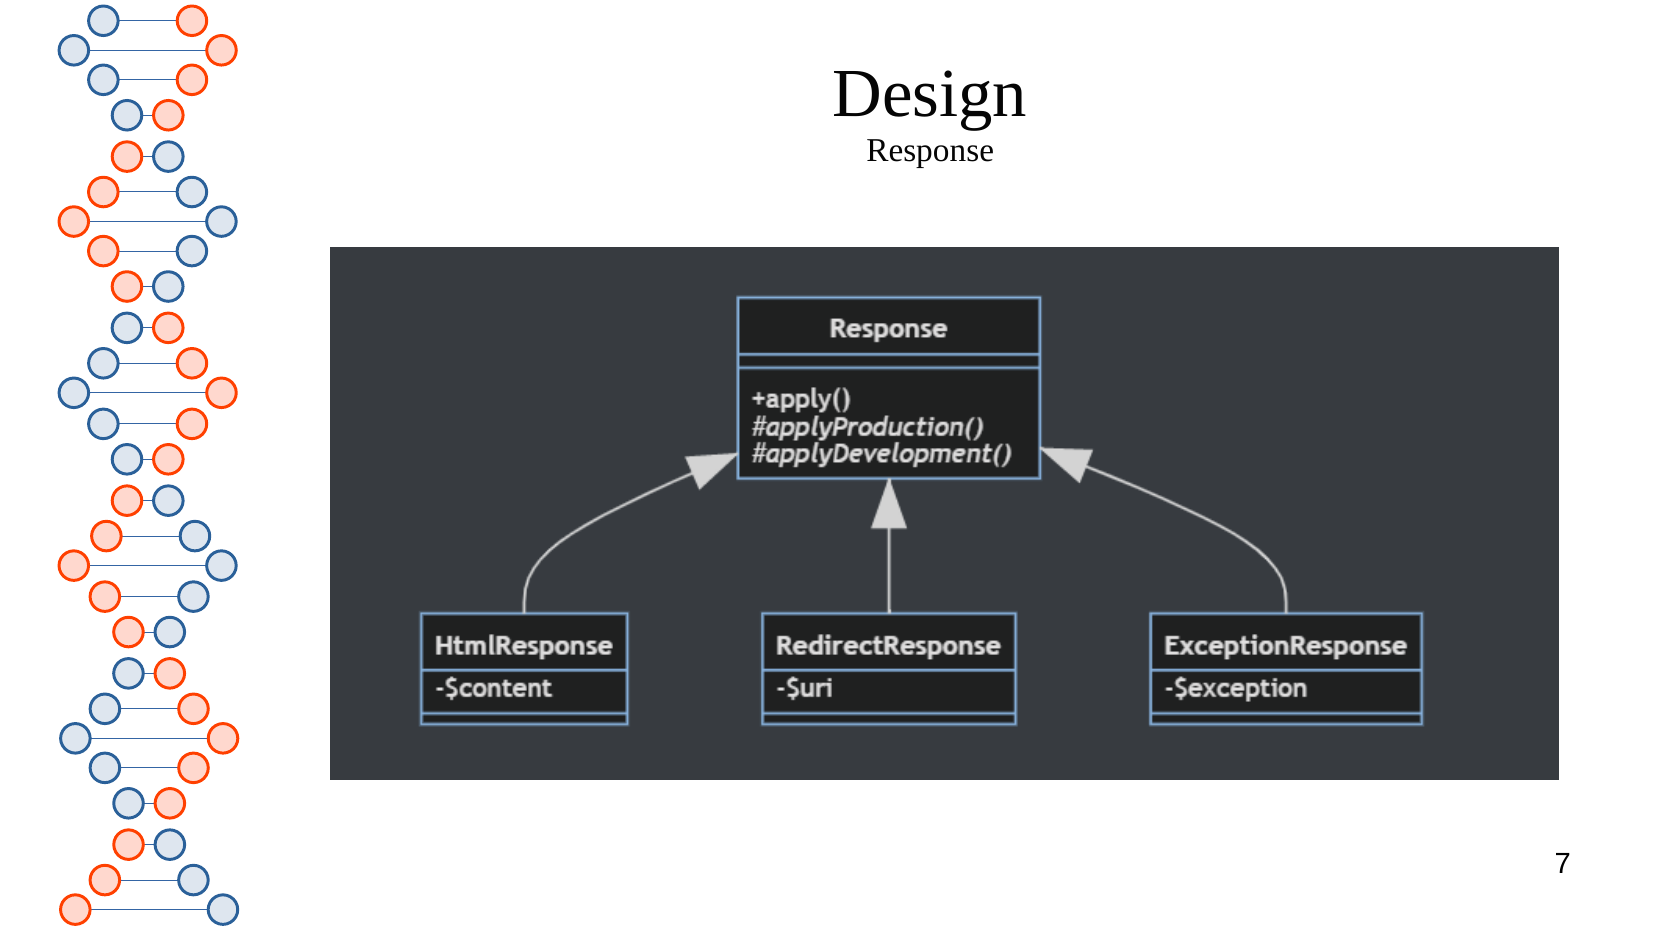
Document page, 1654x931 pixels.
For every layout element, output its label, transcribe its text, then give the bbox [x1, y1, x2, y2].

title Design Response [265, 35, 1595, 189]
picture [330, 247, 1559, 781]
